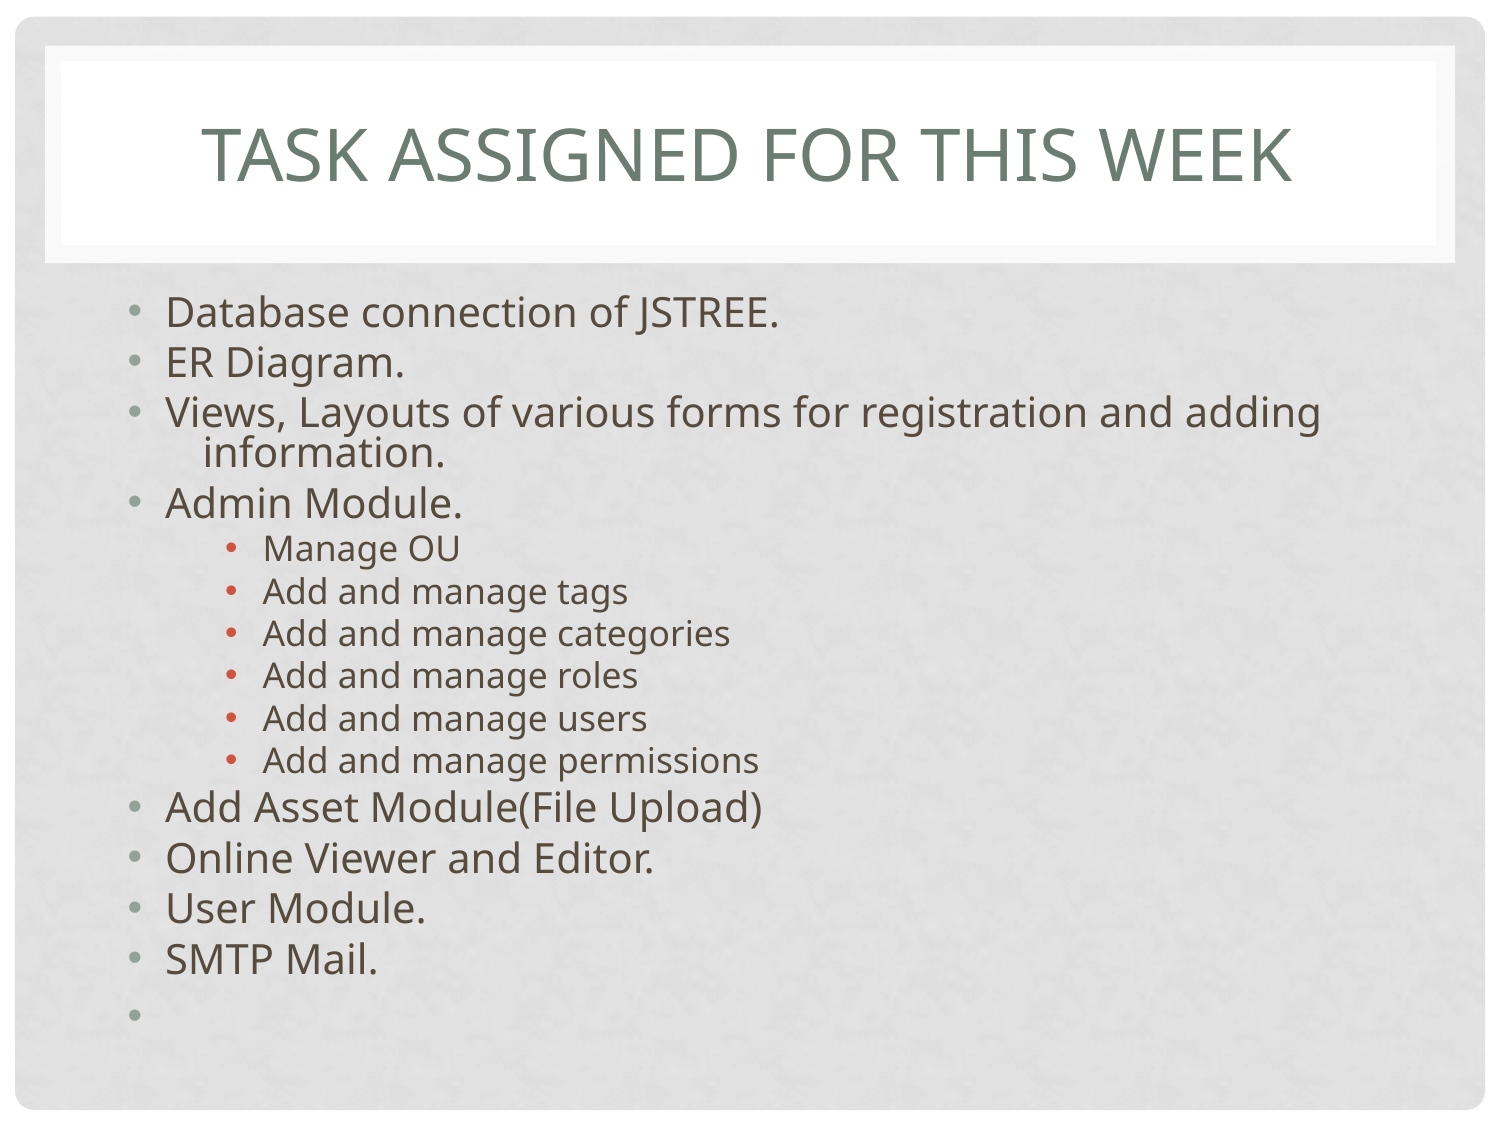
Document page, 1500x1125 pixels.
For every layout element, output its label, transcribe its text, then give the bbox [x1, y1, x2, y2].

list Database connection of JSTREE. ER Diagram. Views, Layouts of various forms for registration and adding information. Admin Module. Manage OU Add and manage tags Add and manage categories Add and manage roles Add and manage users Add and manage permissions Add Asset Module(File Upload) Online Viewer and Editor. User Module. SMTP Mail. [75, 287, 1426, 1005]
title TASK ASSIGNED FOR THIS WEEK [69, 66, 1426, 238]
